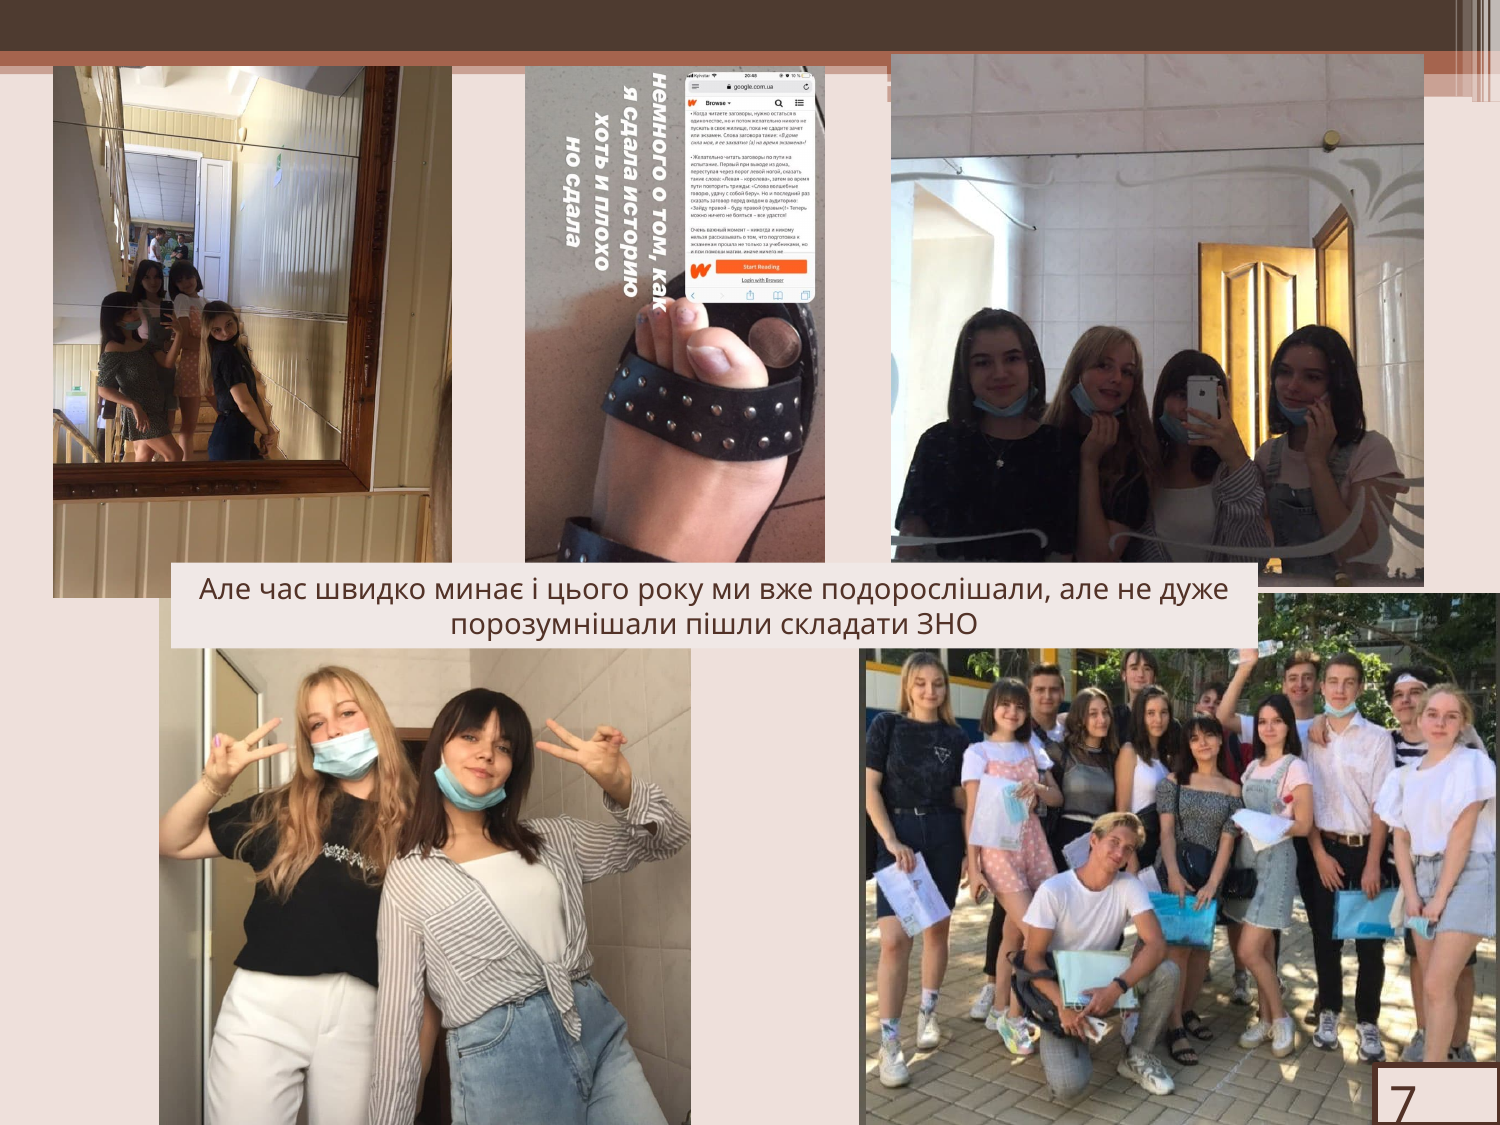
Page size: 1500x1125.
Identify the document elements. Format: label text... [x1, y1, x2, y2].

picture [891, 54, 1424, 587]
picture [525, 66, 825, 562]
text_box Але час швидко минає і цього року ми вже подорослішали, але не дуже порозумнішали пішли складати ЗНО [171, 562, 1258, 649]
picture [859, 593, 1500, 1125]
text_box 7 [1374, 1065, 1500, 1125]
picture [53, 66, 691, 1125]
